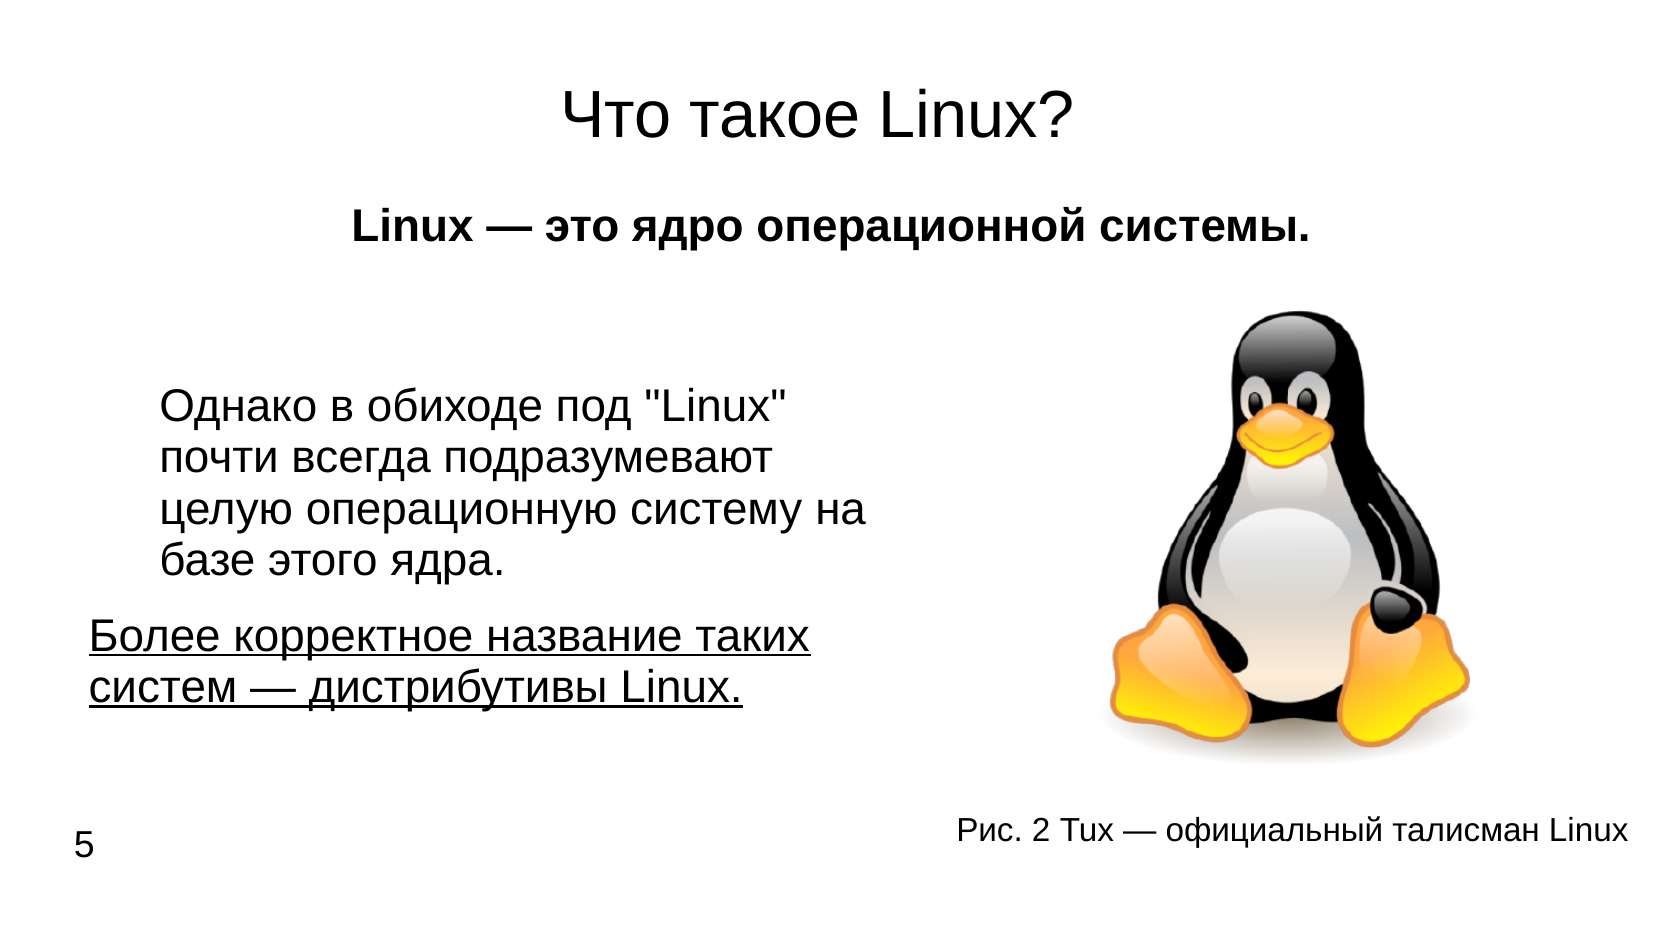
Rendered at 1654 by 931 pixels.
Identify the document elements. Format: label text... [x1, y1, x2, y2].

list Однако в обиходе под "Linux" почти всегда подразумевают целую операционную систему на базе этого ядра. Более корректное название таких систем — дистрибутивы Linux. [88, 236, 916, 857]
text_box <номер> [59, 815, 621, 886]
picture [1033, 288, 1543, 798]
text_box Linux — это ядро операционной системы. [265, 192, 1418, 266]
text_box Рис. 2 Tux — официальный талисман Linux [941, 804, 1654, 857]
title Что такое Linux? [82, 37, 1571, 193]
